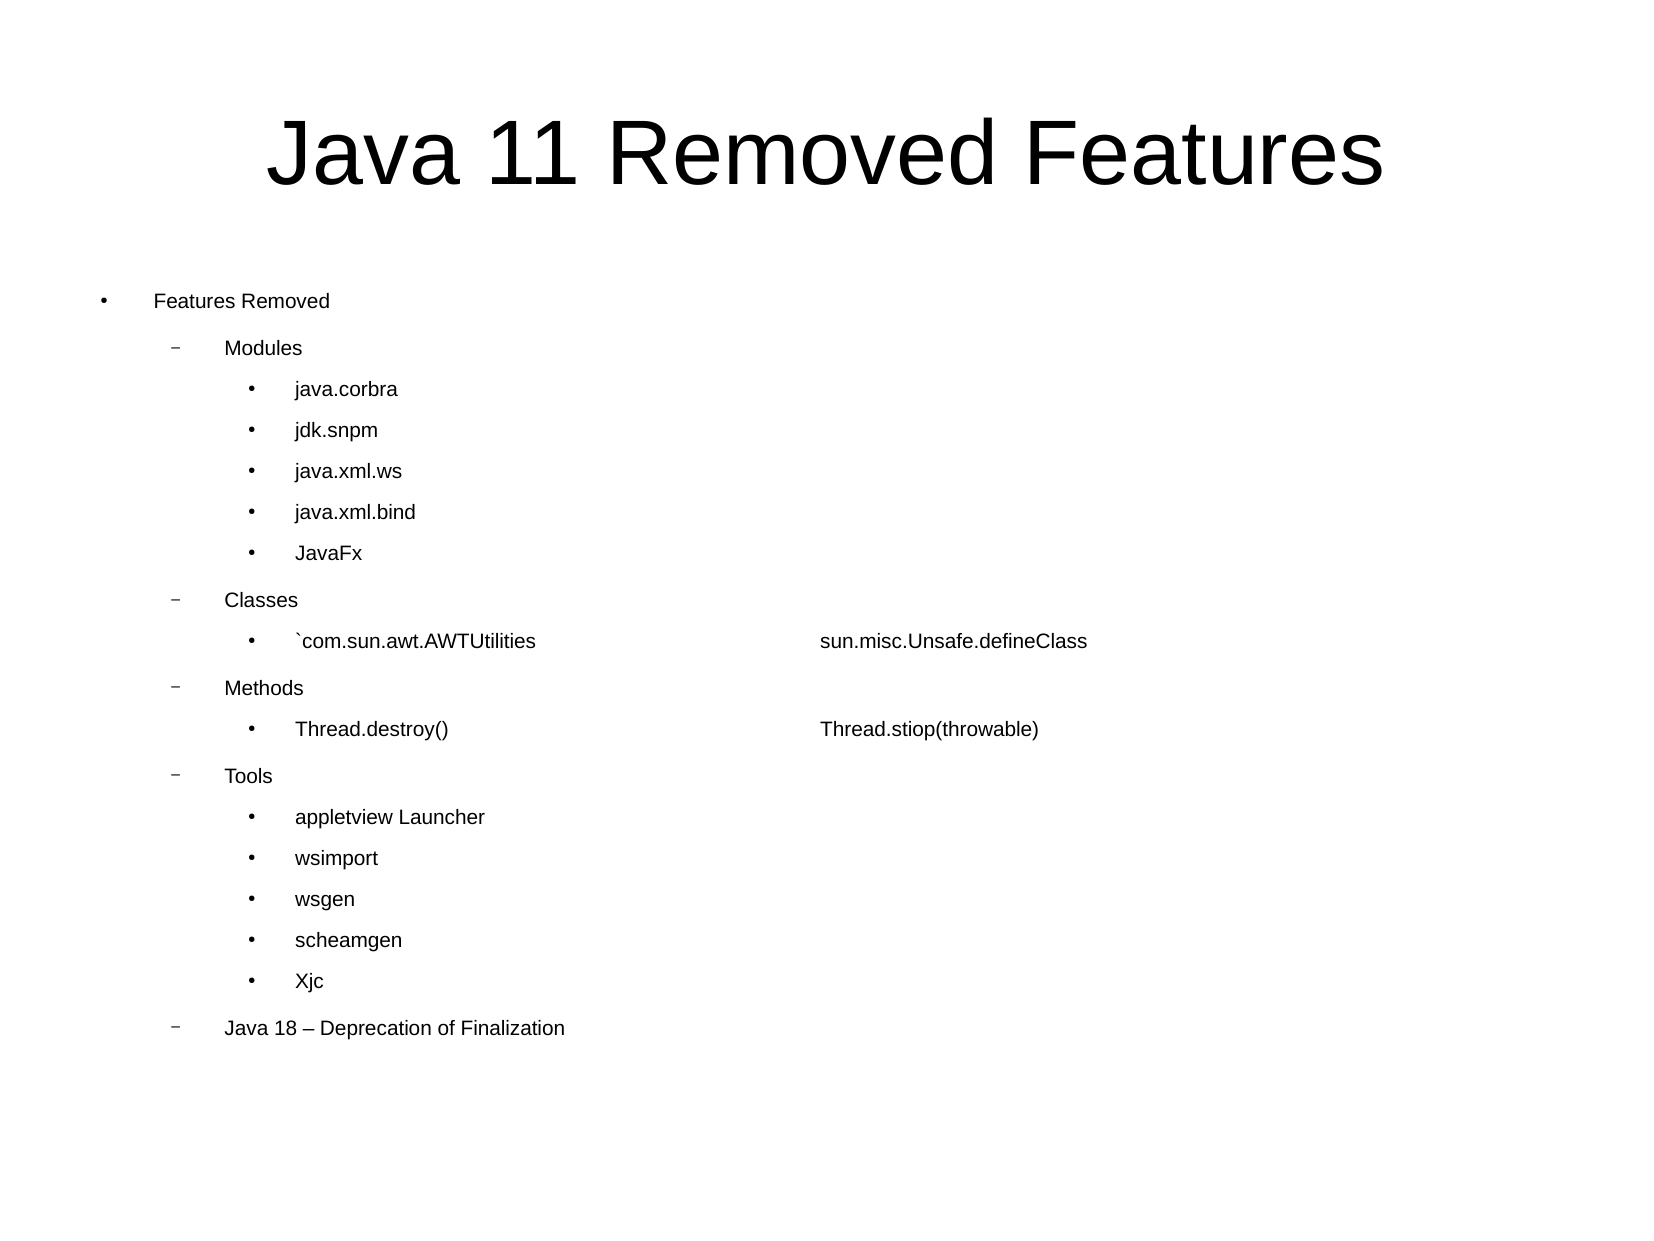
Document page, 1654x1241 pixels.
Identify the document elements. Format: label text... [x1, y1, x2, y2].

title Java 11 Removed Features [82, 49, 1571, 257]
list Features Removed Modules java.corbra jdk.snpm java.xml.ws java.xml.bind JavaFx Classes `com.sun.awt.AWTUtilities sun.misc.Unsafe.defineClass Methods Thread.destroy() Thread.stiop(throwable) Tools appletview Launcher wsimport wsgen scheamgen Xjc Java 18 – Deprecation of Finalization [82, 290, 1636, 1220]
